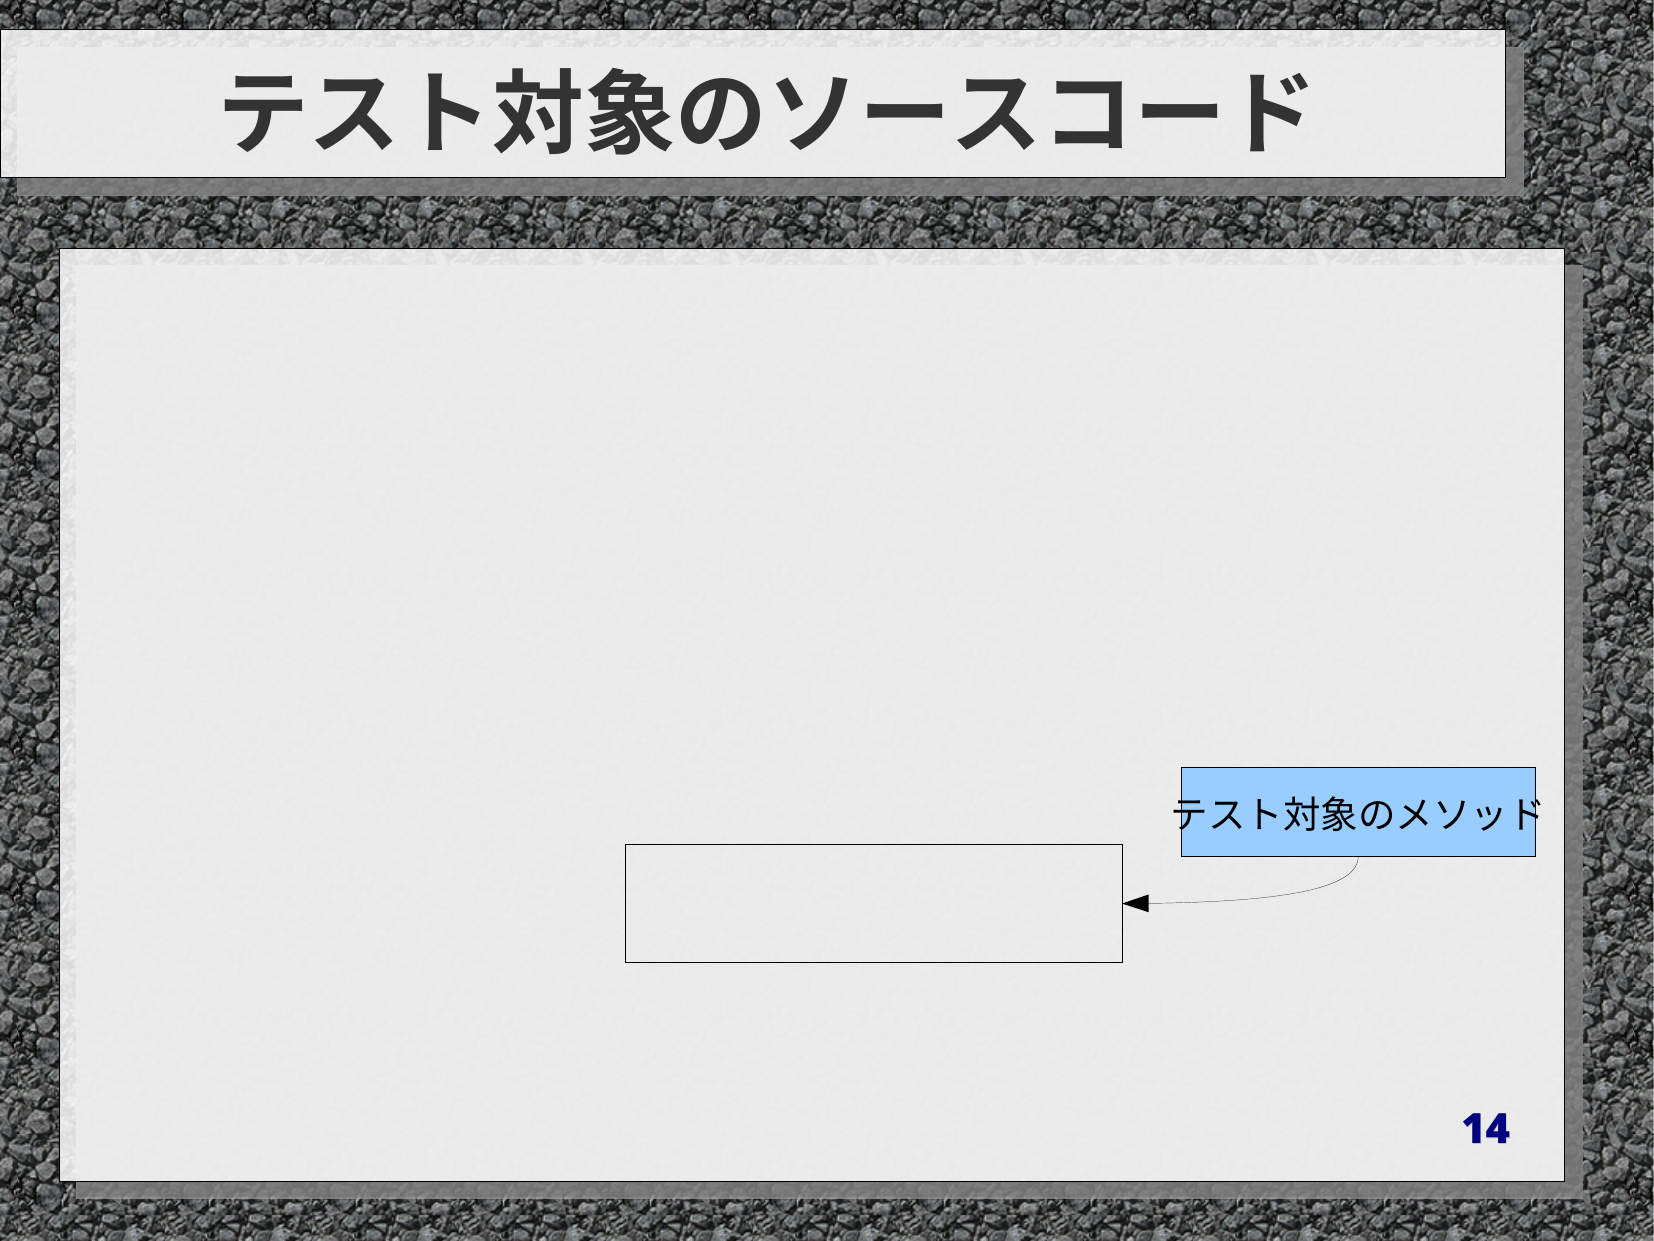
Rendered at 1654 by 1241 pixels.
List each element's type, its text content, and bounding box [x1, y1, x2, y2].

picture [0, 0, 1654, 1241]
text_box テスト対象のメソッド [1181, 767, 1536, 857]
title テスト対象のソースコード [29, 37, 1506, 176]
